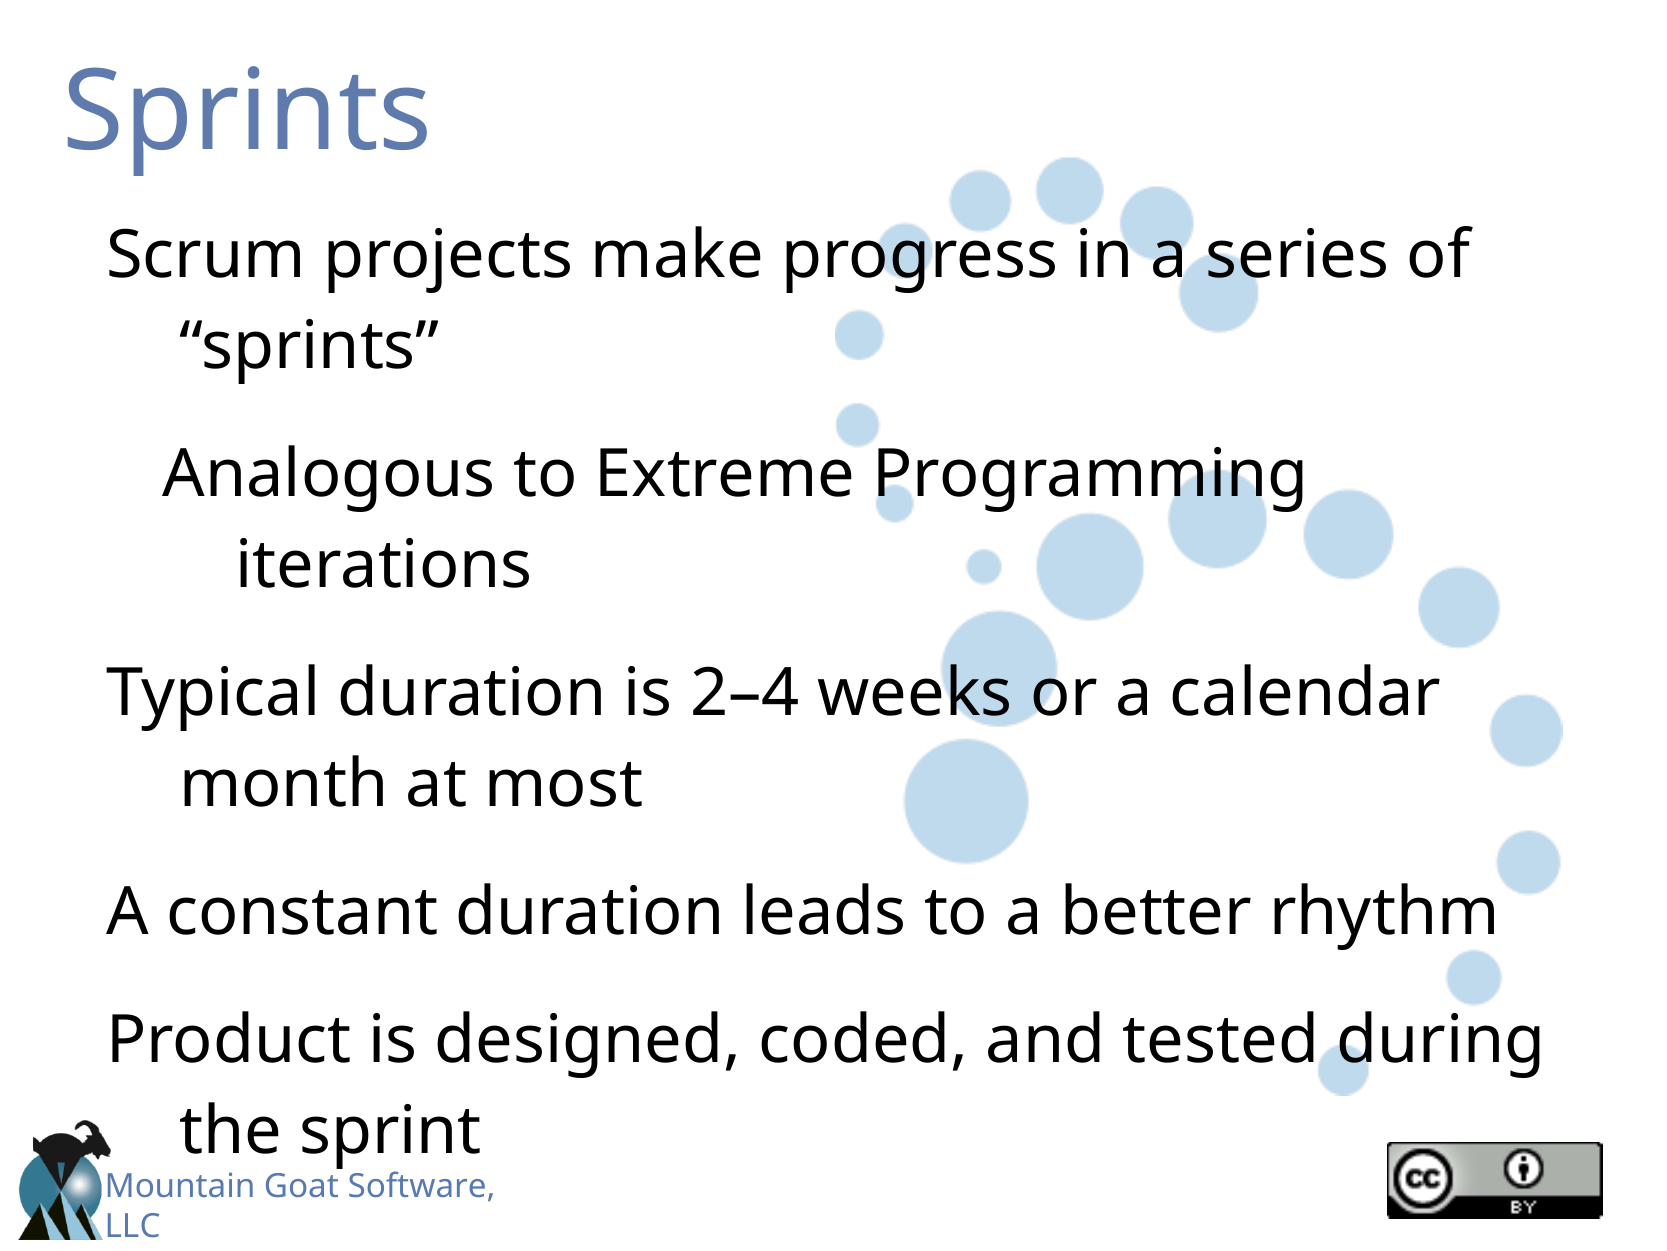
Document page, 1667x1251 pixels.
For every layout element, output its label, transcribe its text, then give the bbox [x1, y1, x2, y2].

list Scrum projects make progress in a series of “sprints” Analogous to Extreme Programming iterations Typical duration is 2–4 weeks or a calendar month at most A constant duration leads to a better rhythm Product is designed, coded, and tested during the sprint [58, 199, 1611, 1251]
title Sprints [56, 18, 1609, 194]
picture [835, 194, 1563, 199]
picture [18, 1120, 58, 1240]
